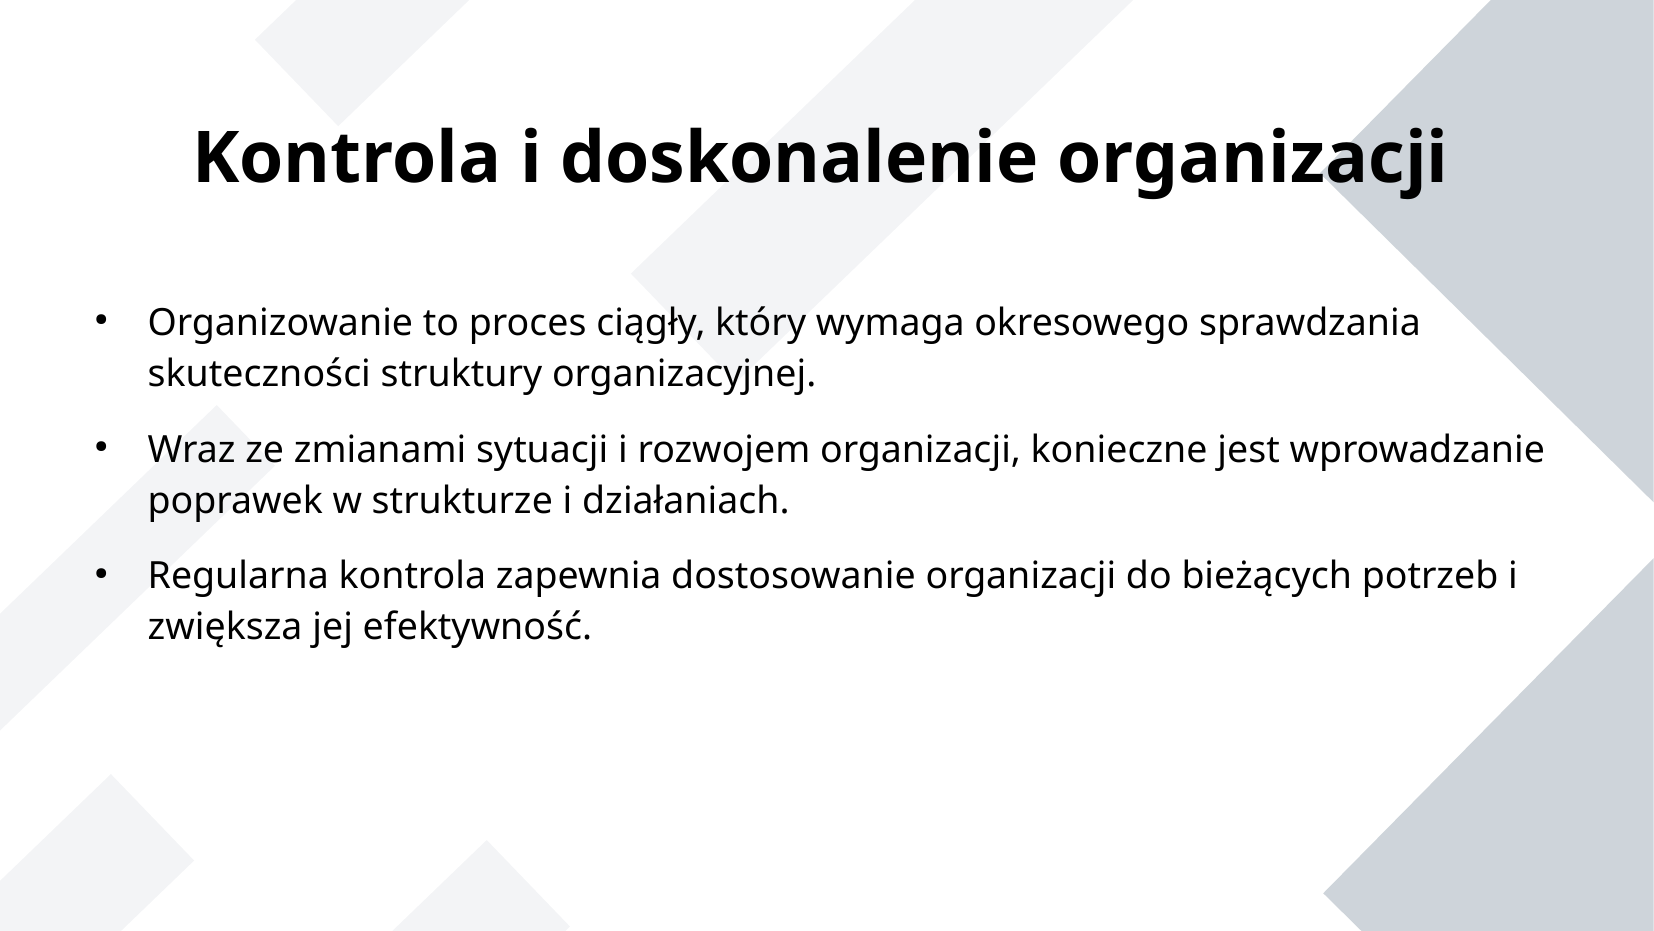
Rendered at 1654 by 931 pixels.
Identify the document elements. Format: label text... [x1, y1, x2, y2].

list Organizowanie to proces ciągły, który wymaga okresowego sprawdzania skuteczności struktury organizacyjnej. Wraz ze zmianami sytuacji i rozwojem organizacji, konieczne jest wprowadzanie poprawek w strukturze i działaniach. Regularna kontrola zapewnia dostosowanie organizacji do bieżących potrzeb i zwiększa jej efektywność. [76, 295, 1565, 835]
title Kontrola i doskonalenie organizacji [76, 76, 1565, 233]
